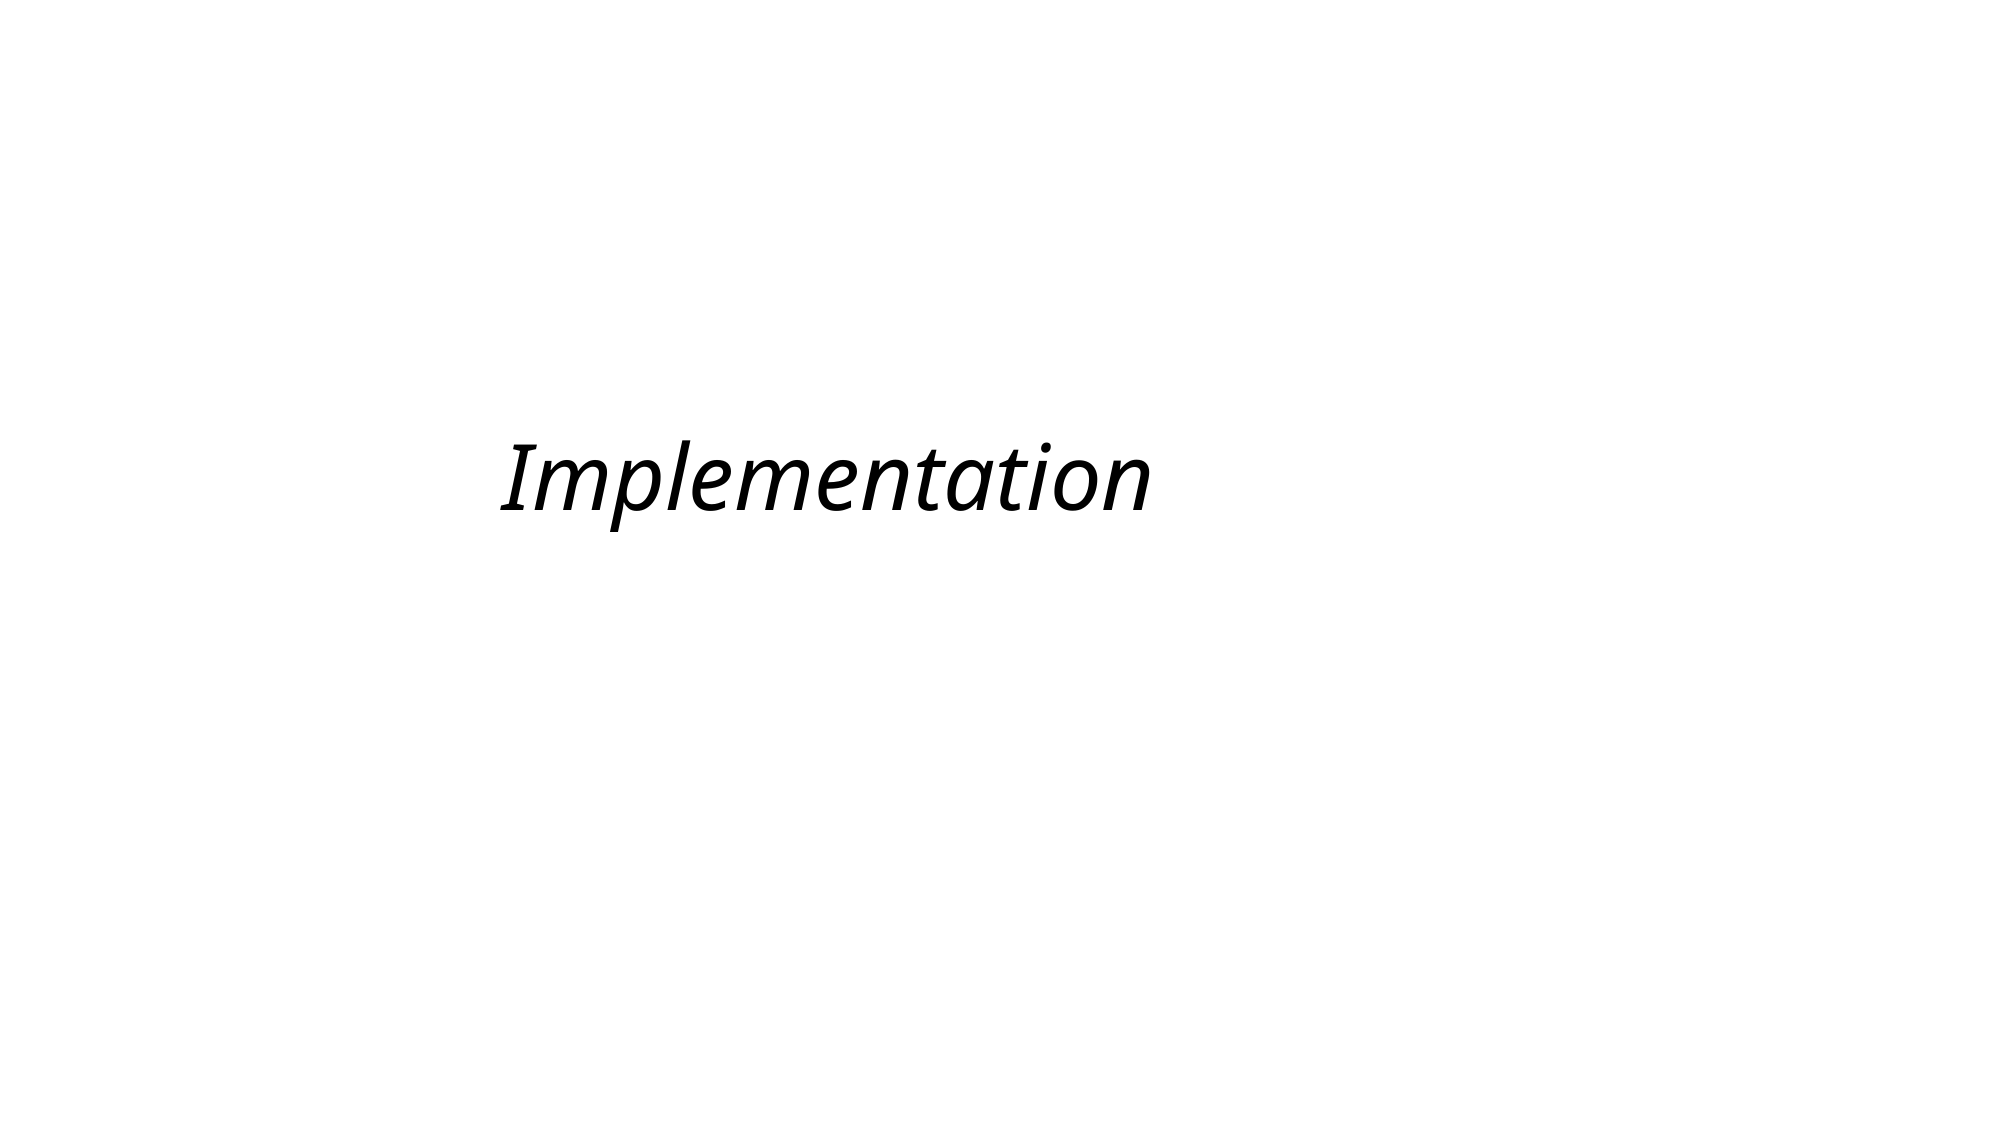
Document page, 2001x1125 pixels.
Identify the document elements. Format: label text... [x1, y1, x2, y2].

title Implementation [487, 372, 2000, 590]
